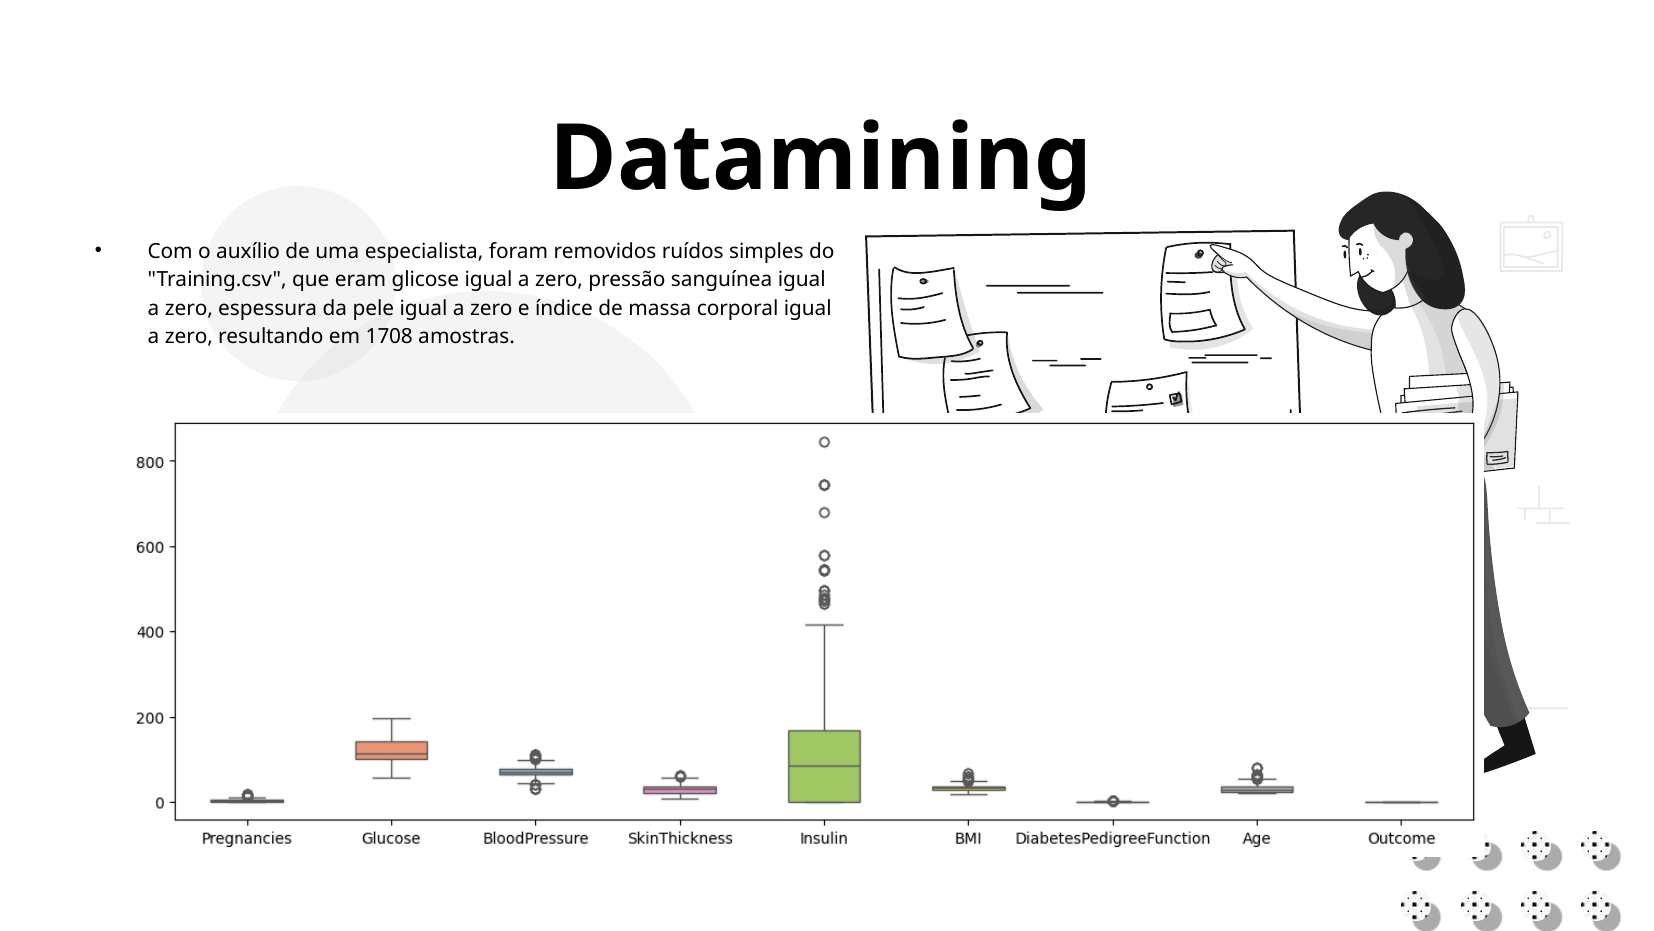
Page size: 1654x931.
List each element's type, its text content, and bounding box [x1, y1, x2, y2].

title Datamining [76, 76, 1565, 233]
picture [1461, 890, 1492, 922]
picture [1581, 830, 1612, 862]
picture [1520, 831, 1552, 862]
list Com o auxílio de uma especialista, foram removidos ruídos simples do "Training.csv", que eram glicose igual a zero, pressão sanguínea igual a zero, espessura da pele igual a zero e índice de massa corporal igual a zero, resultando em 1708 amostras. [76, 236, 1088, 776]
picture [125, 413, 1492, 862]
picture [1400, 891, 1432, 922]
picture [1580, 890, 1612, 922]
picture [1520, 890, 1552, 922]
